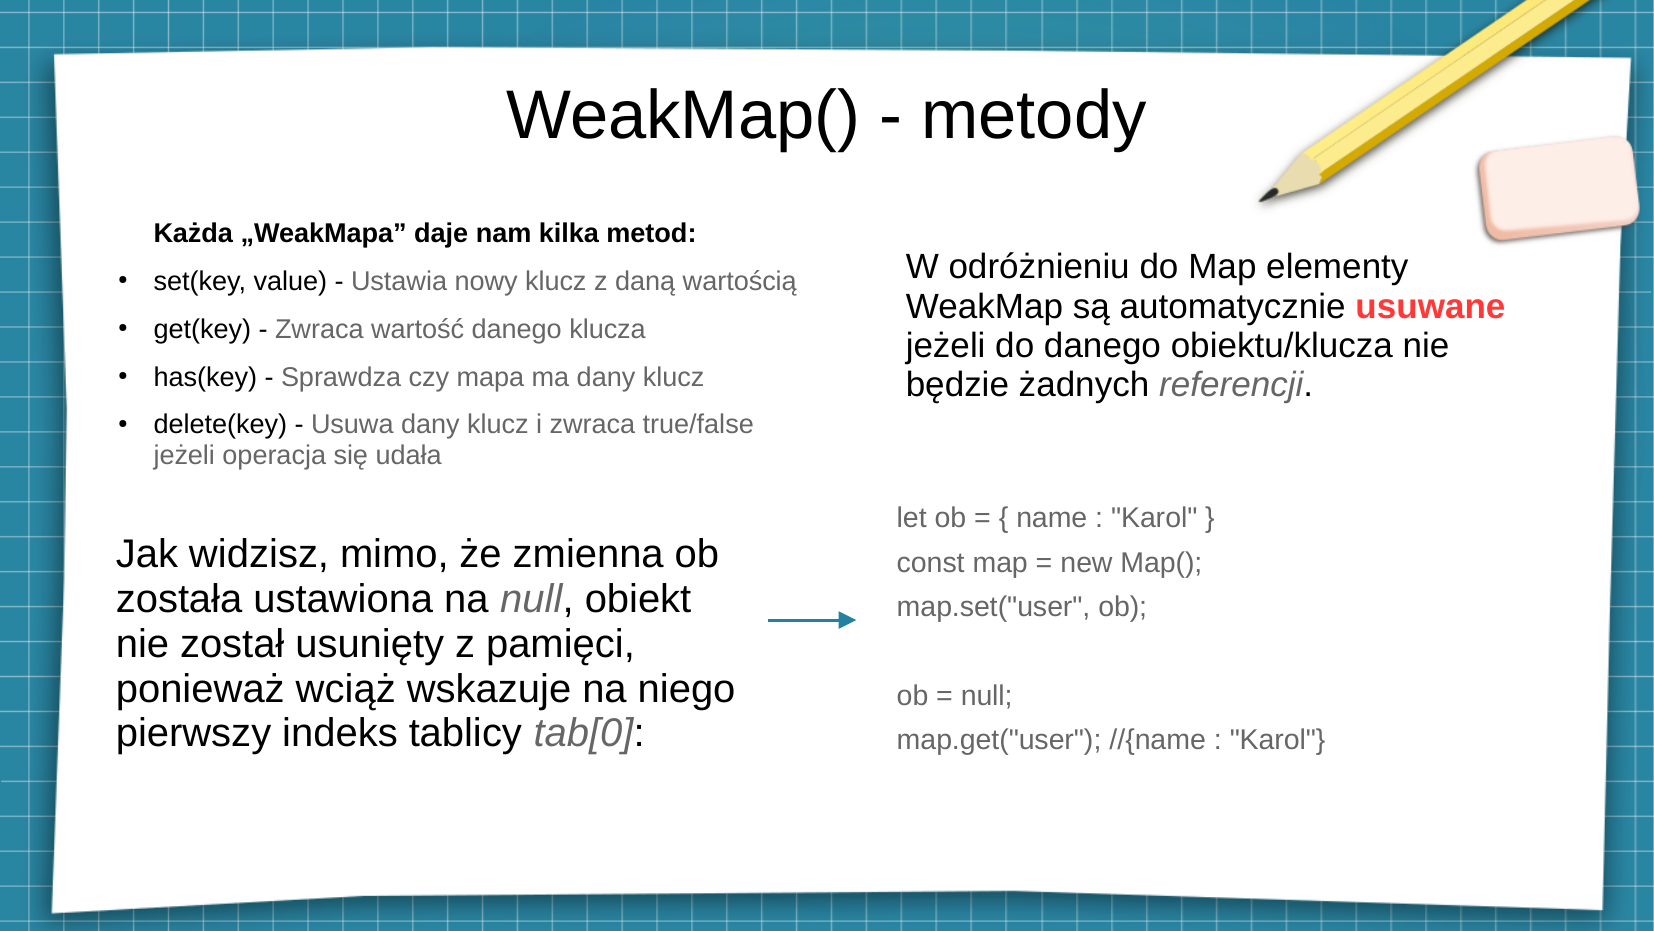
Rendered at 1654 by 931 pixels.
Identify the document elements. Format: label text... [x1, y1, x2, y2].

picture [0, 0, 1654, 931]
list W odróżnieniu do Map elementy WeakMap są automatycznie usuwane jeżeli do danego obiektu/klucza nie będzie żadnych referencji. [856, 247, 1506, 414]
list Jak widzisz, mimo, że zmienna ob została ustawiona na null, obiekt nie został usunięty z pamięci, ponieważ wciąż wskazuje na niego pierwszy indeks tablicy tab[0]: [59, 531, 739, 768]
list Każda „WeakMapa” daje nam kilka metod: set(key, value) - Ustawia nowy klucz z daną wartością get(key) - Zwraca wartość danego klucza has(key) - Sprawdza czy mapa ma dany klucz delete(key) - Usuwa dany klucz i zwraca true/false jeżeli operacja się udała [82, 217, 809, 475]
title WeakMap() - metody [82, 37, 1571, 193]
list let ob = { name : "Karol" } const map = new Map(); map.set("user", ob); ob = null; map.get("user"); //{name : "Karol"} [856, 501, 1583, 760]
